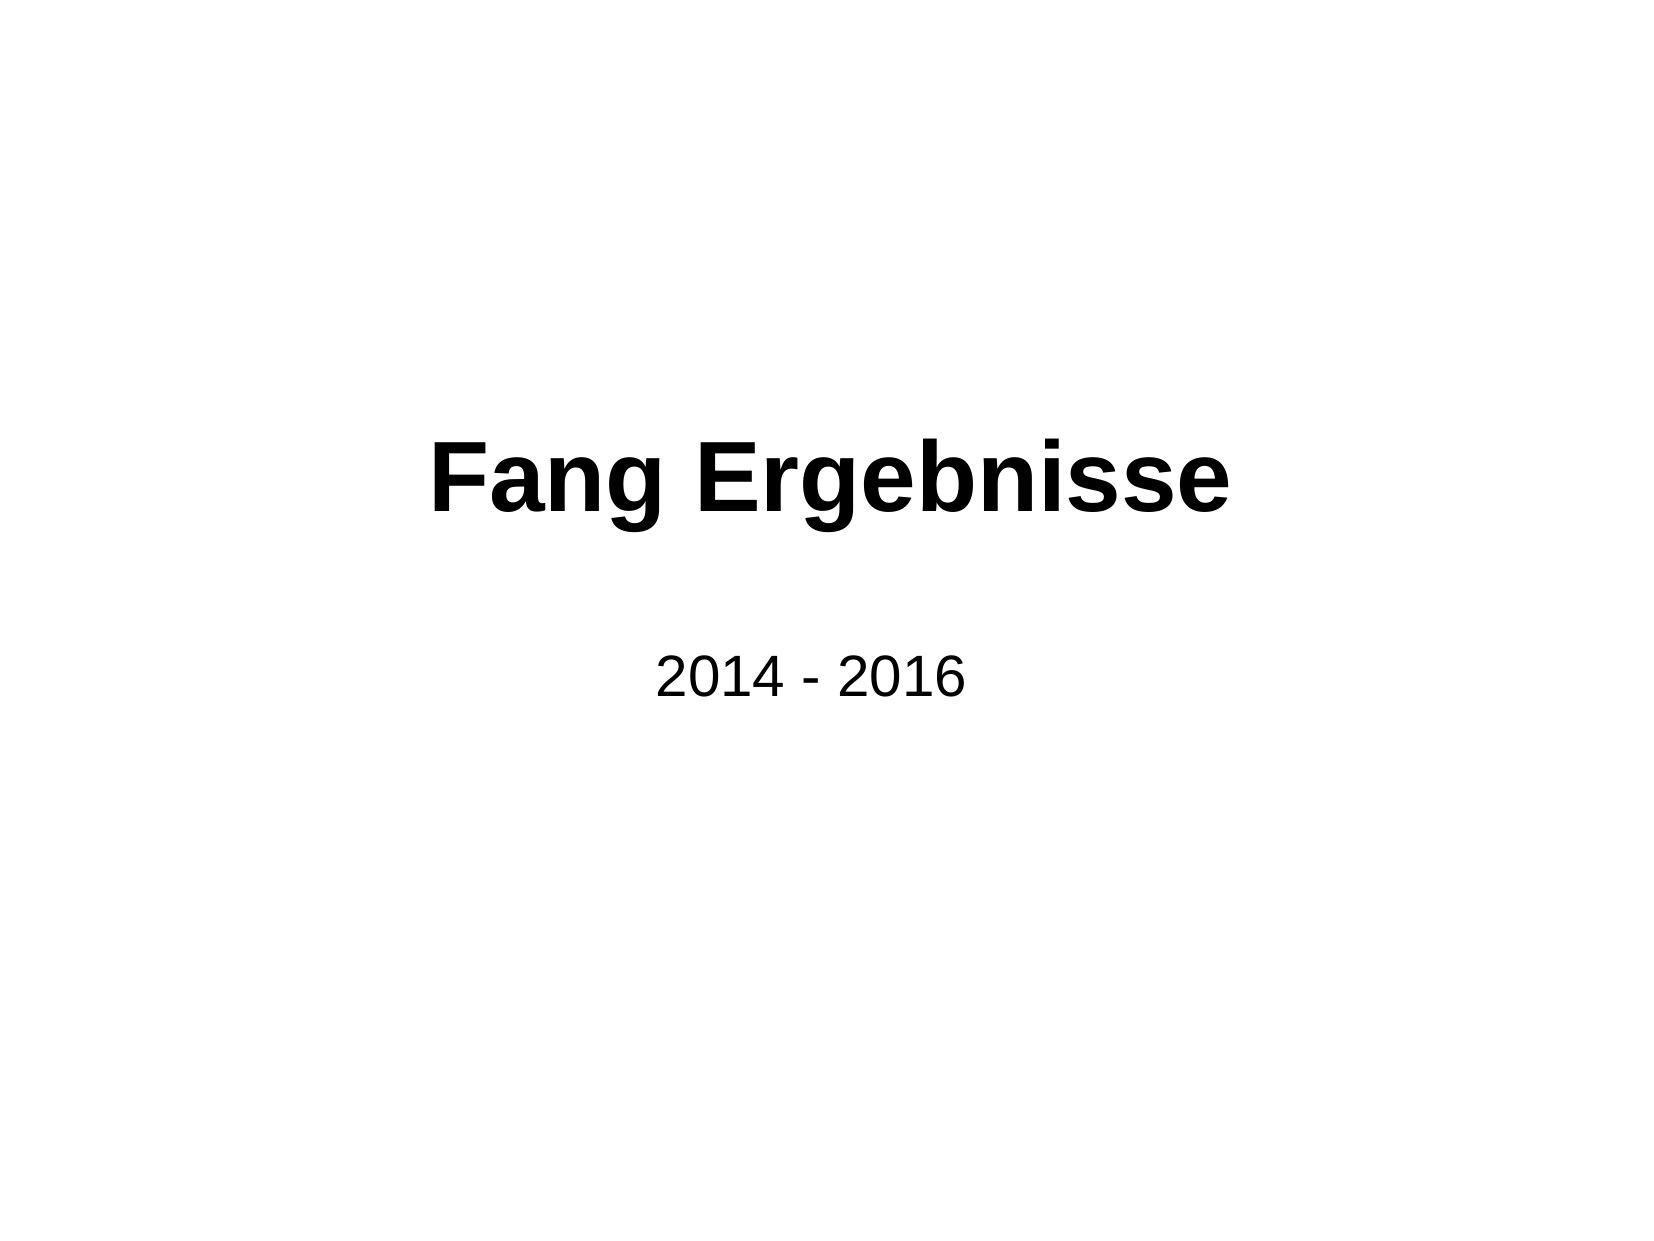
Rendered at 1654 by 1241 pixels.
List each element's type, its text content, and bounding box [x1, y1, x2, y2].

text_box Fang Ergebnisse 2014 - 2016 [413, 413, 1329, 717]
